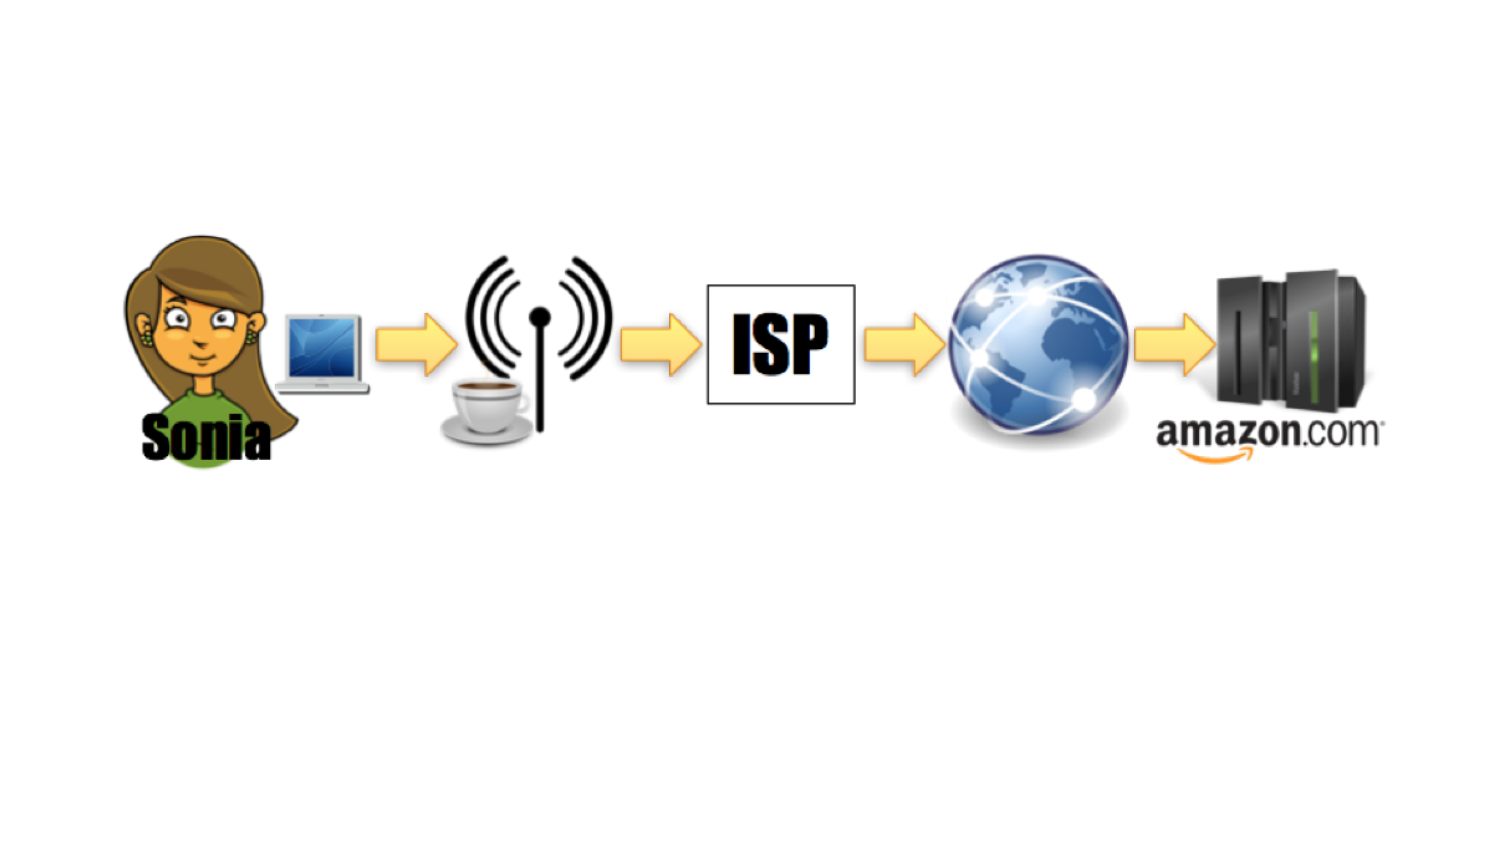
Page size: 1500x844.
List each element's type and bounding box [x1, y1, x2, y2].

picture [116, 12, 1387, 844]
